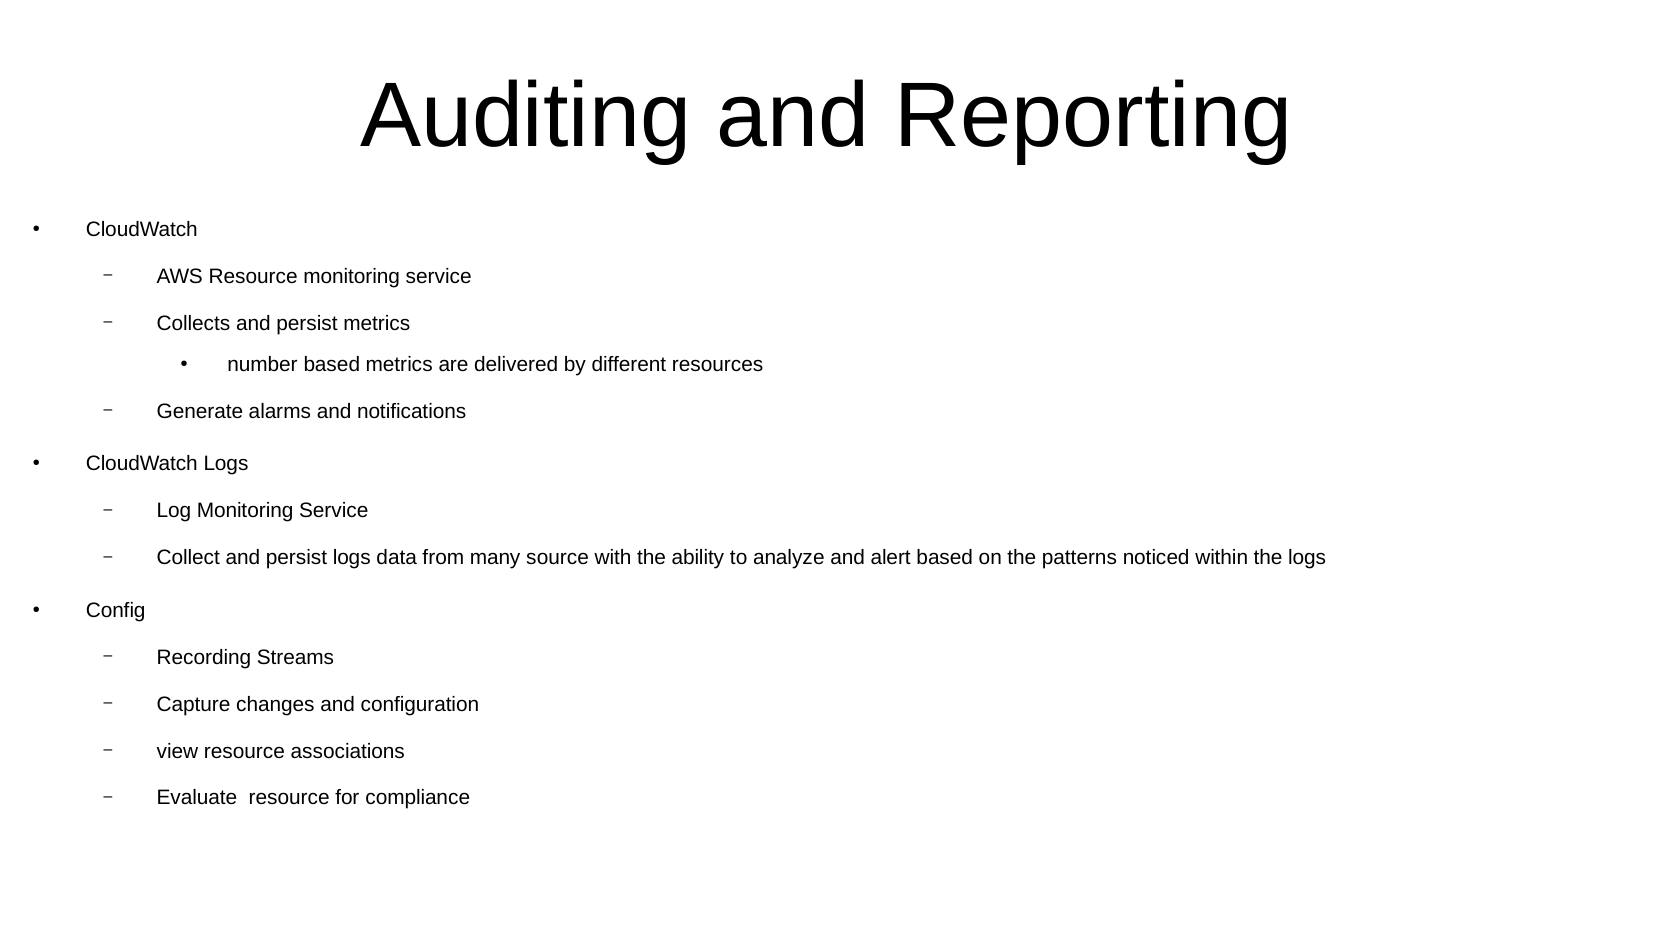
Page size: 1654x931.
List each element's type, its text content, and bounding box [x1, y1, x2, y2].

title Auditing and Reporting [82, 37, 1571, 193]
list CloudWatch AWS Resource monitoring service Collects and persist metrics number based metrics are delivered by different resources Generate alarms and notifications CloudWatch Logs Log Monitoring Service Collect and persist logs data from many source with the ability to analyze and alert based on the patterns noticed within the logs Config Recording Streams Capture changes and configuration view resource associations Evaluate resource for compliance [15, 217, 1571, 916]
